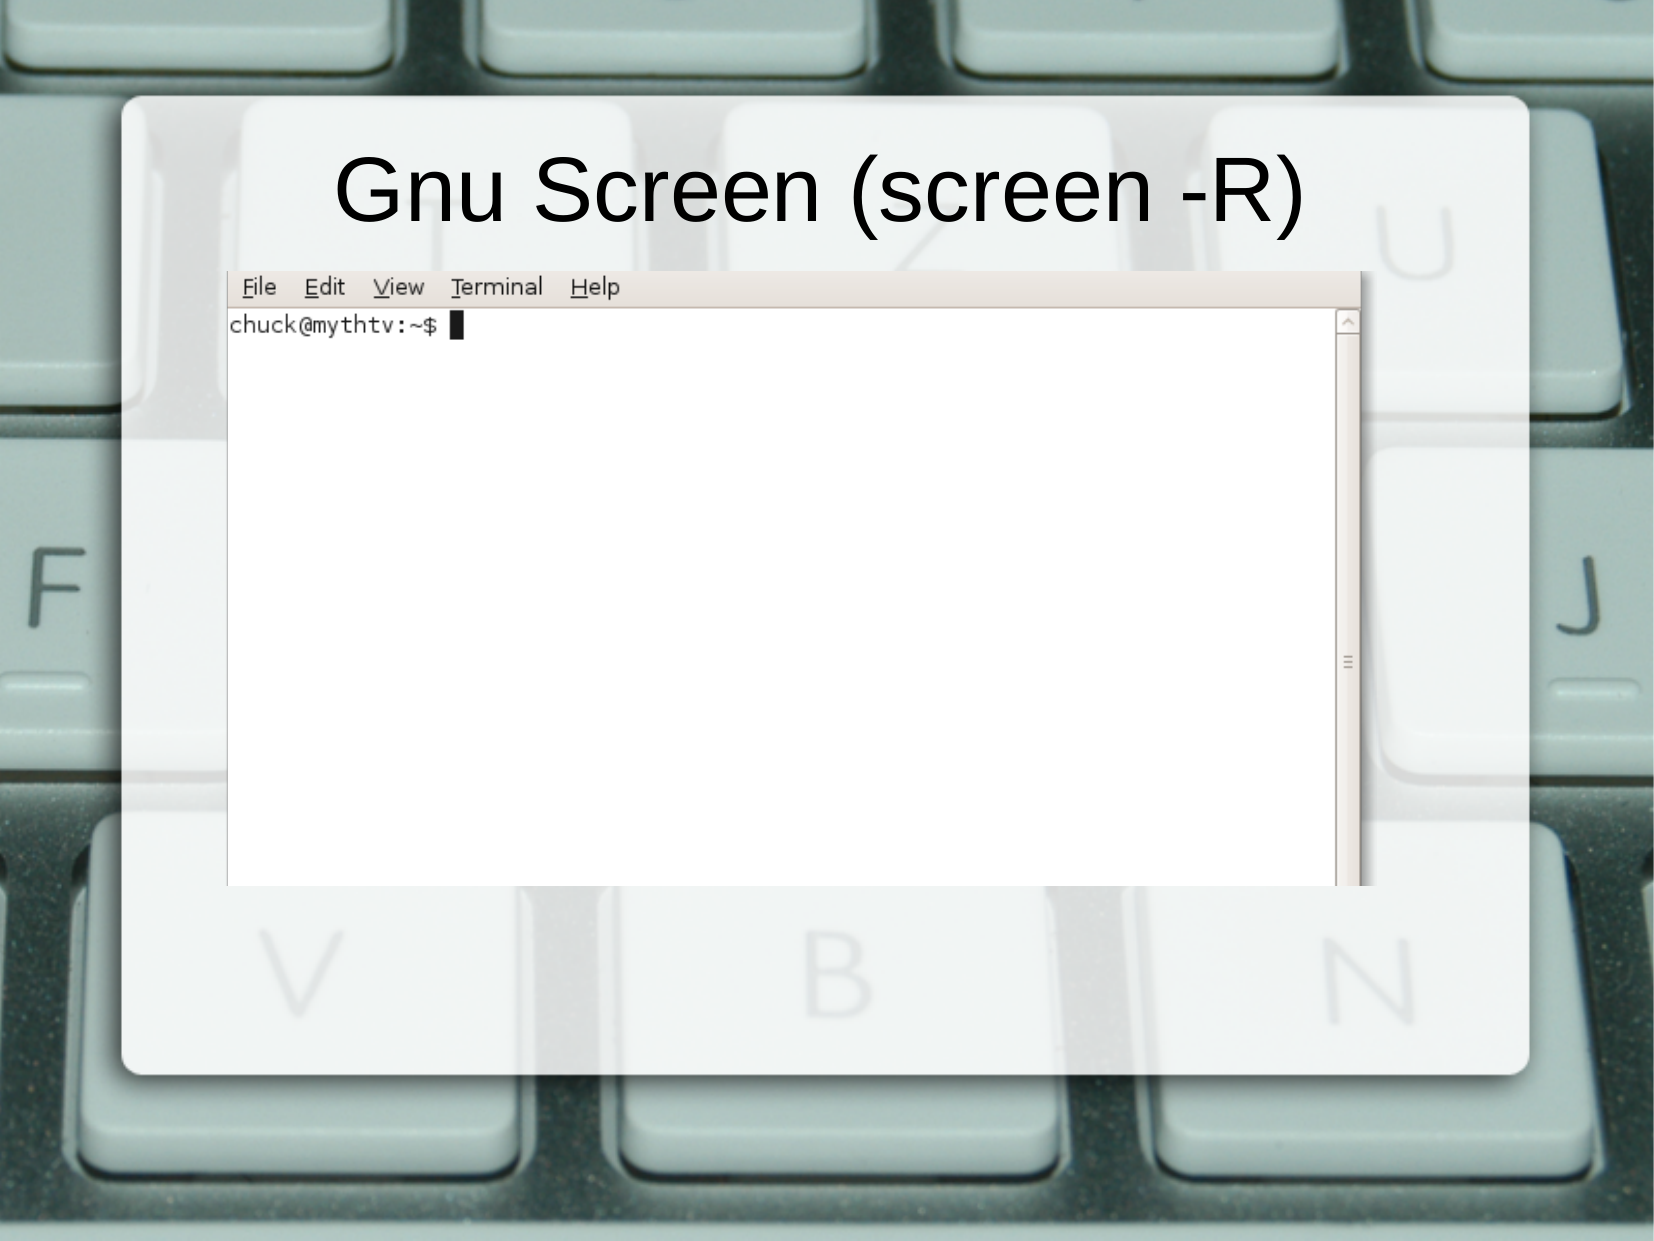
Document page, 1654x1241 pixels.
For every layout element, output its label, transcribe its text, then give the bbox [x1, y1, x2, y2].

title Gnu Screen (screen -R) [135, 117, 1506, 263]
picture [0, 0, 1654, 1241]
chart [158, 271, 1518, 887]
